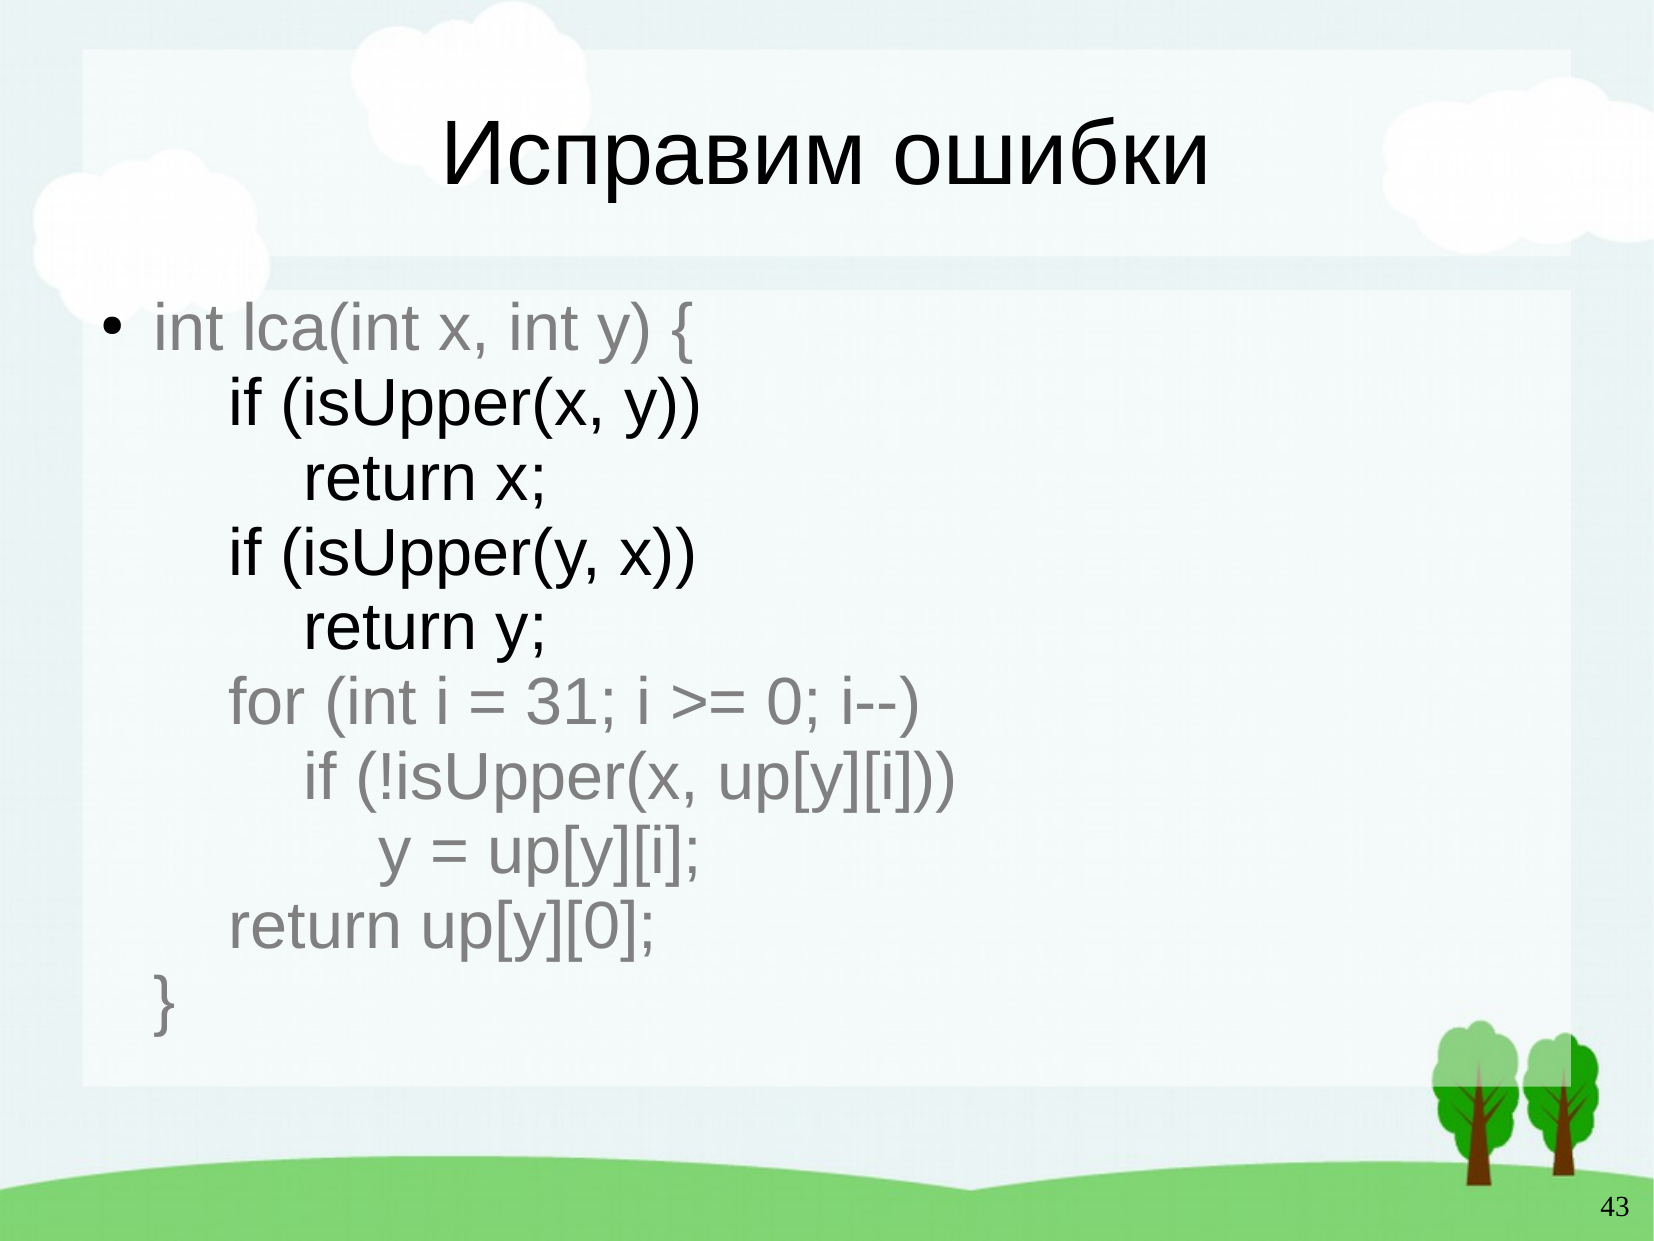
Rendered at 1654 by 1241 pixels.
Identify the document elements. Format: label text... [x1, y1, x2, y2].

title Исправим ошибки [82, 49, 1571, 257]
picture [0, 0, 1654, 1241]
list int lca(int x, int y) { if (isUpper(x, y)) return x; if (isUpper(y, x)) return y; for (int i = 31; i >= 0; i--) if (!isUpper(x, up[y][i])) y = up[y][i]; return up[y][0]; } [82, 290, 1571, 1087]
